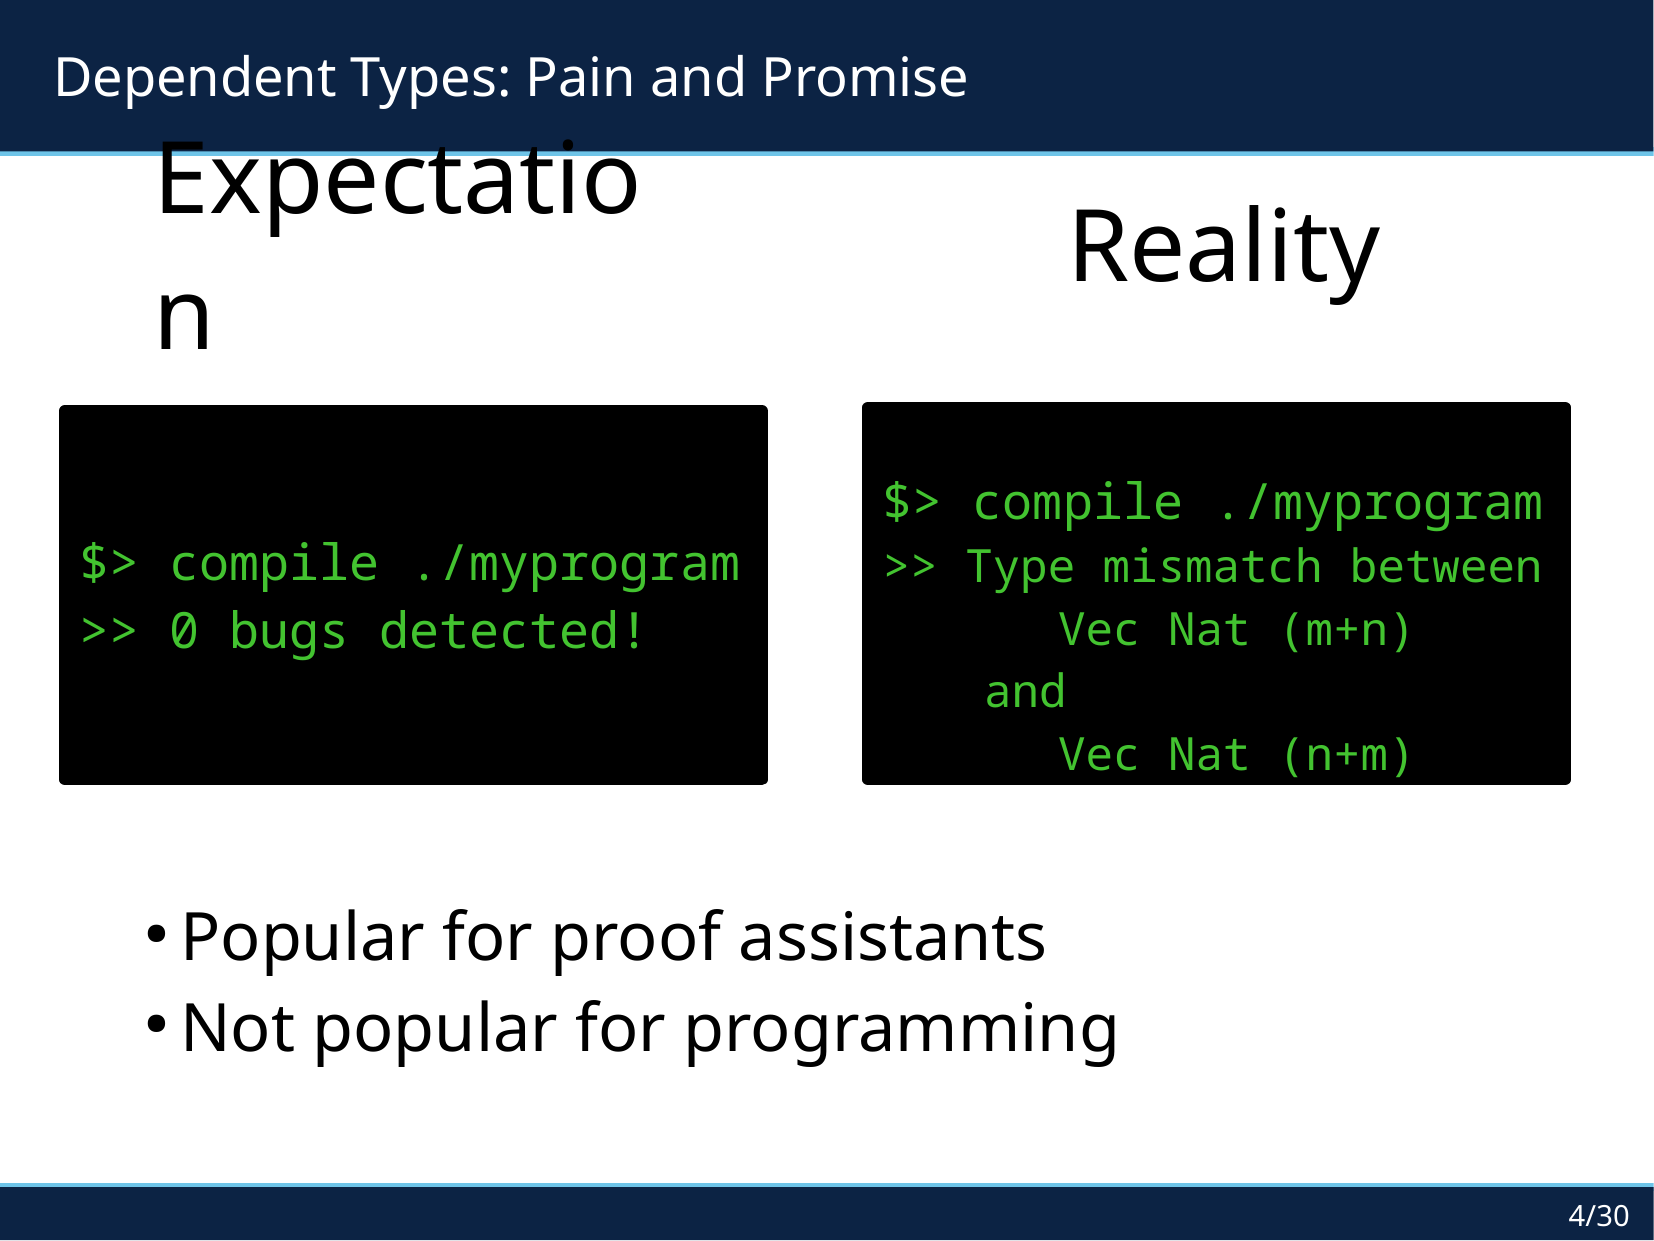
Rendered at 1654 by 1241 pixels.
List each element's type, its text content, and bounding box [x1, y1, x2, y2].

text_box $> compile ./myprogram >> Type mismatch between Vec Nat (m+n) and Vec Nat (n+m) [868, 407, 1565, 780]
text_box Reality [1052, 175, 1383, 311]
text_box Popular for proof assistants Not popular for programming [129, 892, 1489, 1068]
text_box Expectation [138, 172, 688, 313]
title Dependent Types: Pain and Promise [0, 0, 1654, 152]
text_box $> compile ./myprogram >> 0 bugs detected! [64, 410, 762, 780]
